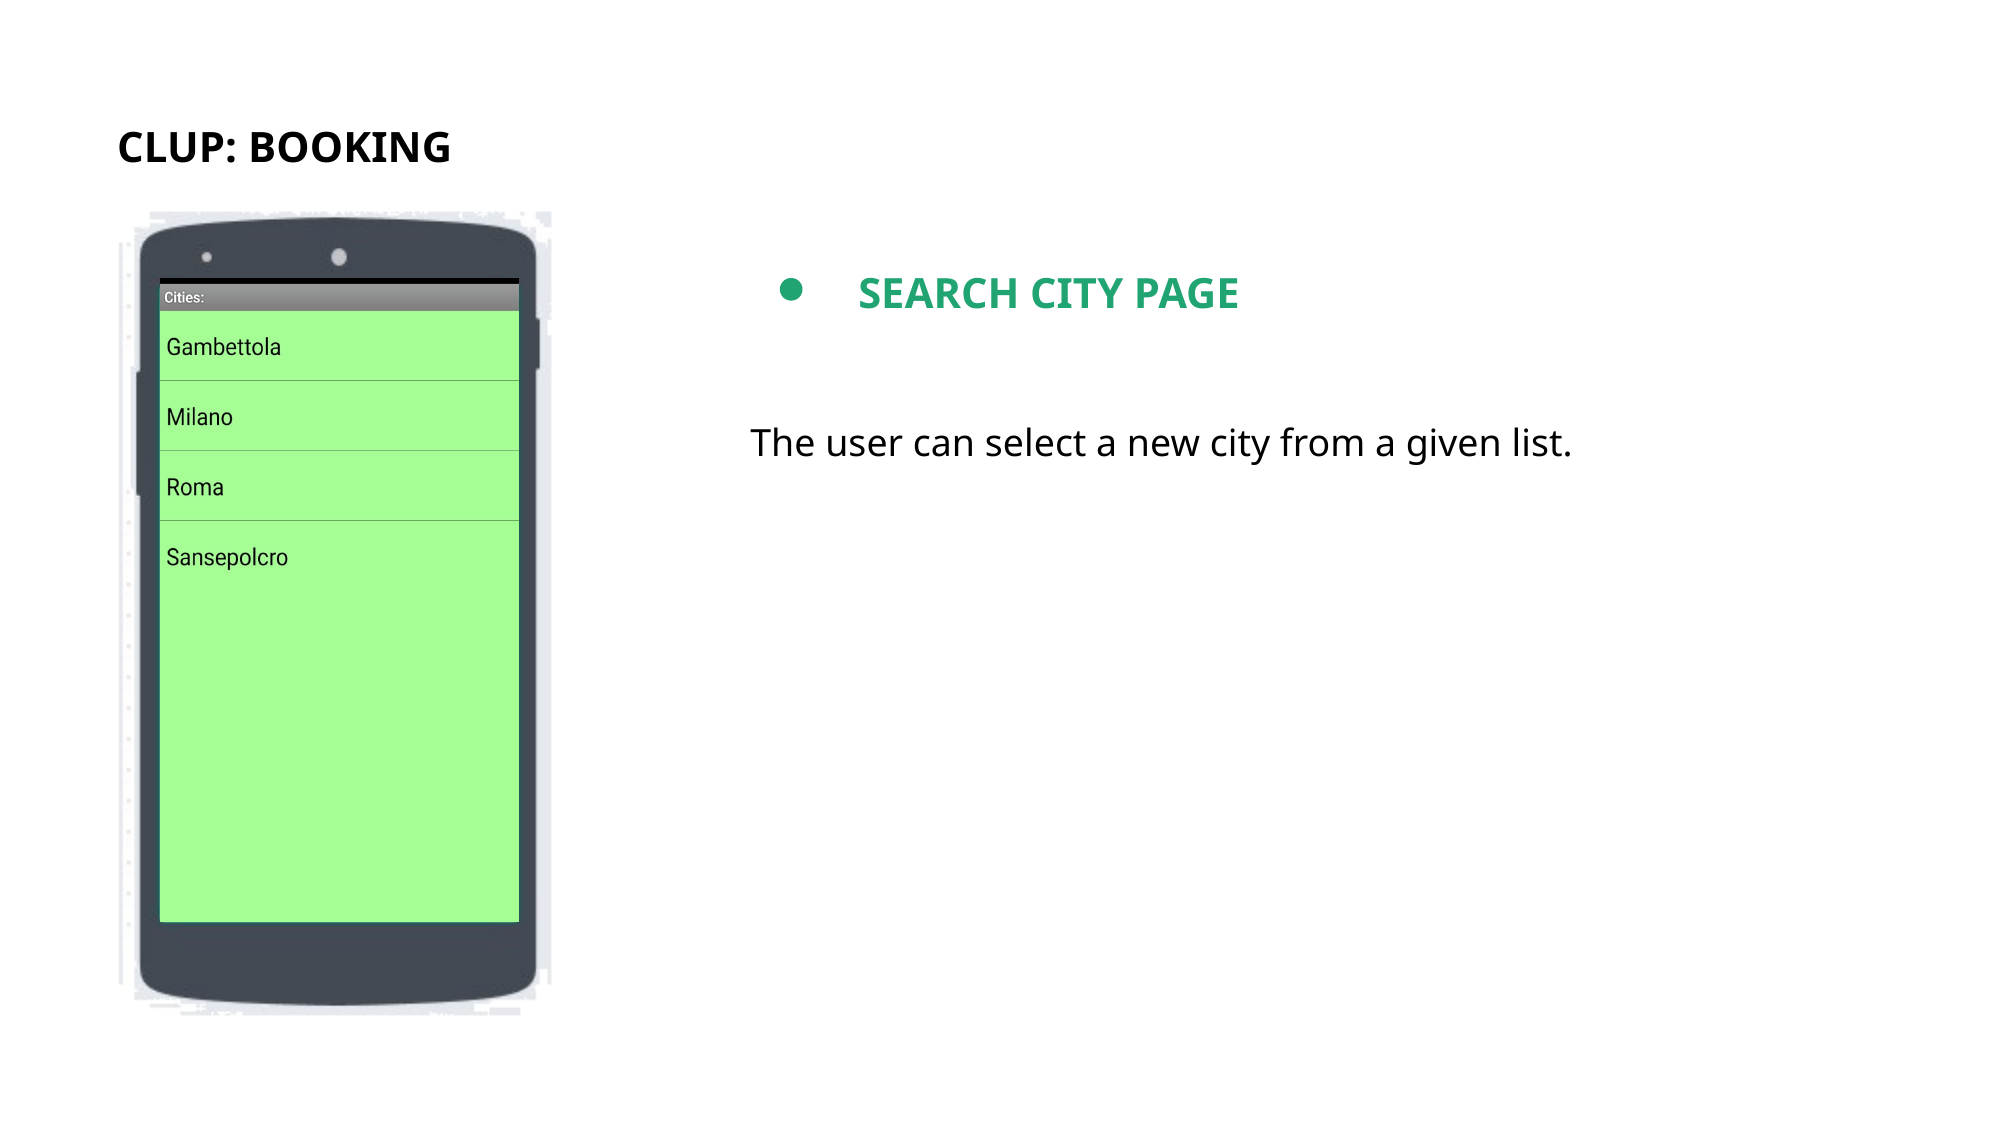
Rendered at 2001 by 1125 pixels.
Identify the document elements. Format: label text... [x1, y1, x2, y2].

picture [83, 181, 593, 1047]
text_box SEARCH CITY PAGE [843, 264, 1442, 315]
text_box The user can select a new city from a given list. [735, 411, 1658, 818]
title CLUP: BOOKING [102, 118, 1056, 230]
text_box [779, 278, 803, 301]
